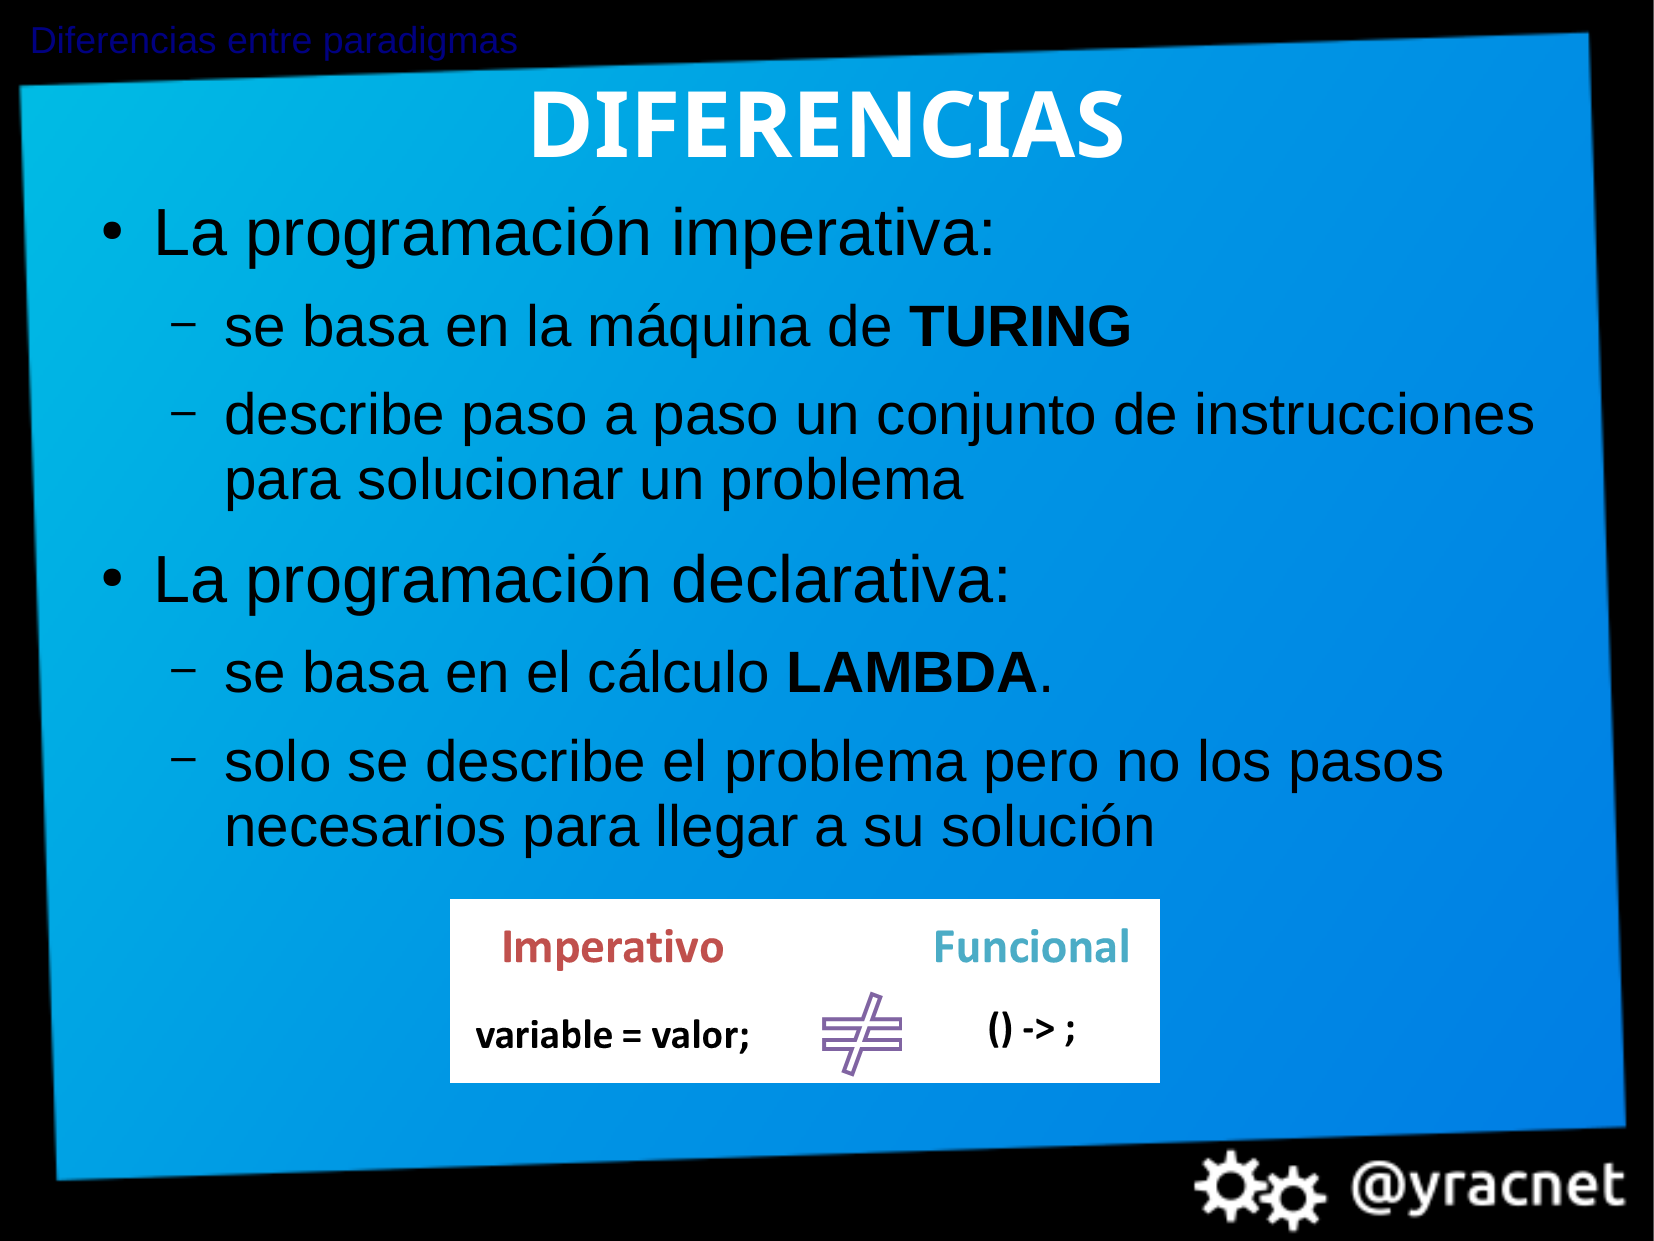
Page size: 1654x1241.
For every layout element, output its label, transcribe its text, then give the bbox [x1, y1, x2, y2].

text_box Diferencias entre paradigmas [15, 12, 541, 76]
title DIFERENCIAS [82, 49, 1571, 195]
picture [0, 0, 1654, 1241]
list La programación imperativa: se basa en la máquina de TURING describe paso a paso un conjunto de instrucciones para solucionar un problema La programación declarativa: se basa en el cálculo LAMBDA. solo se describe el problema pero no los pasos necesarios para llegar a su solución [82, 195, 1571, 886]
